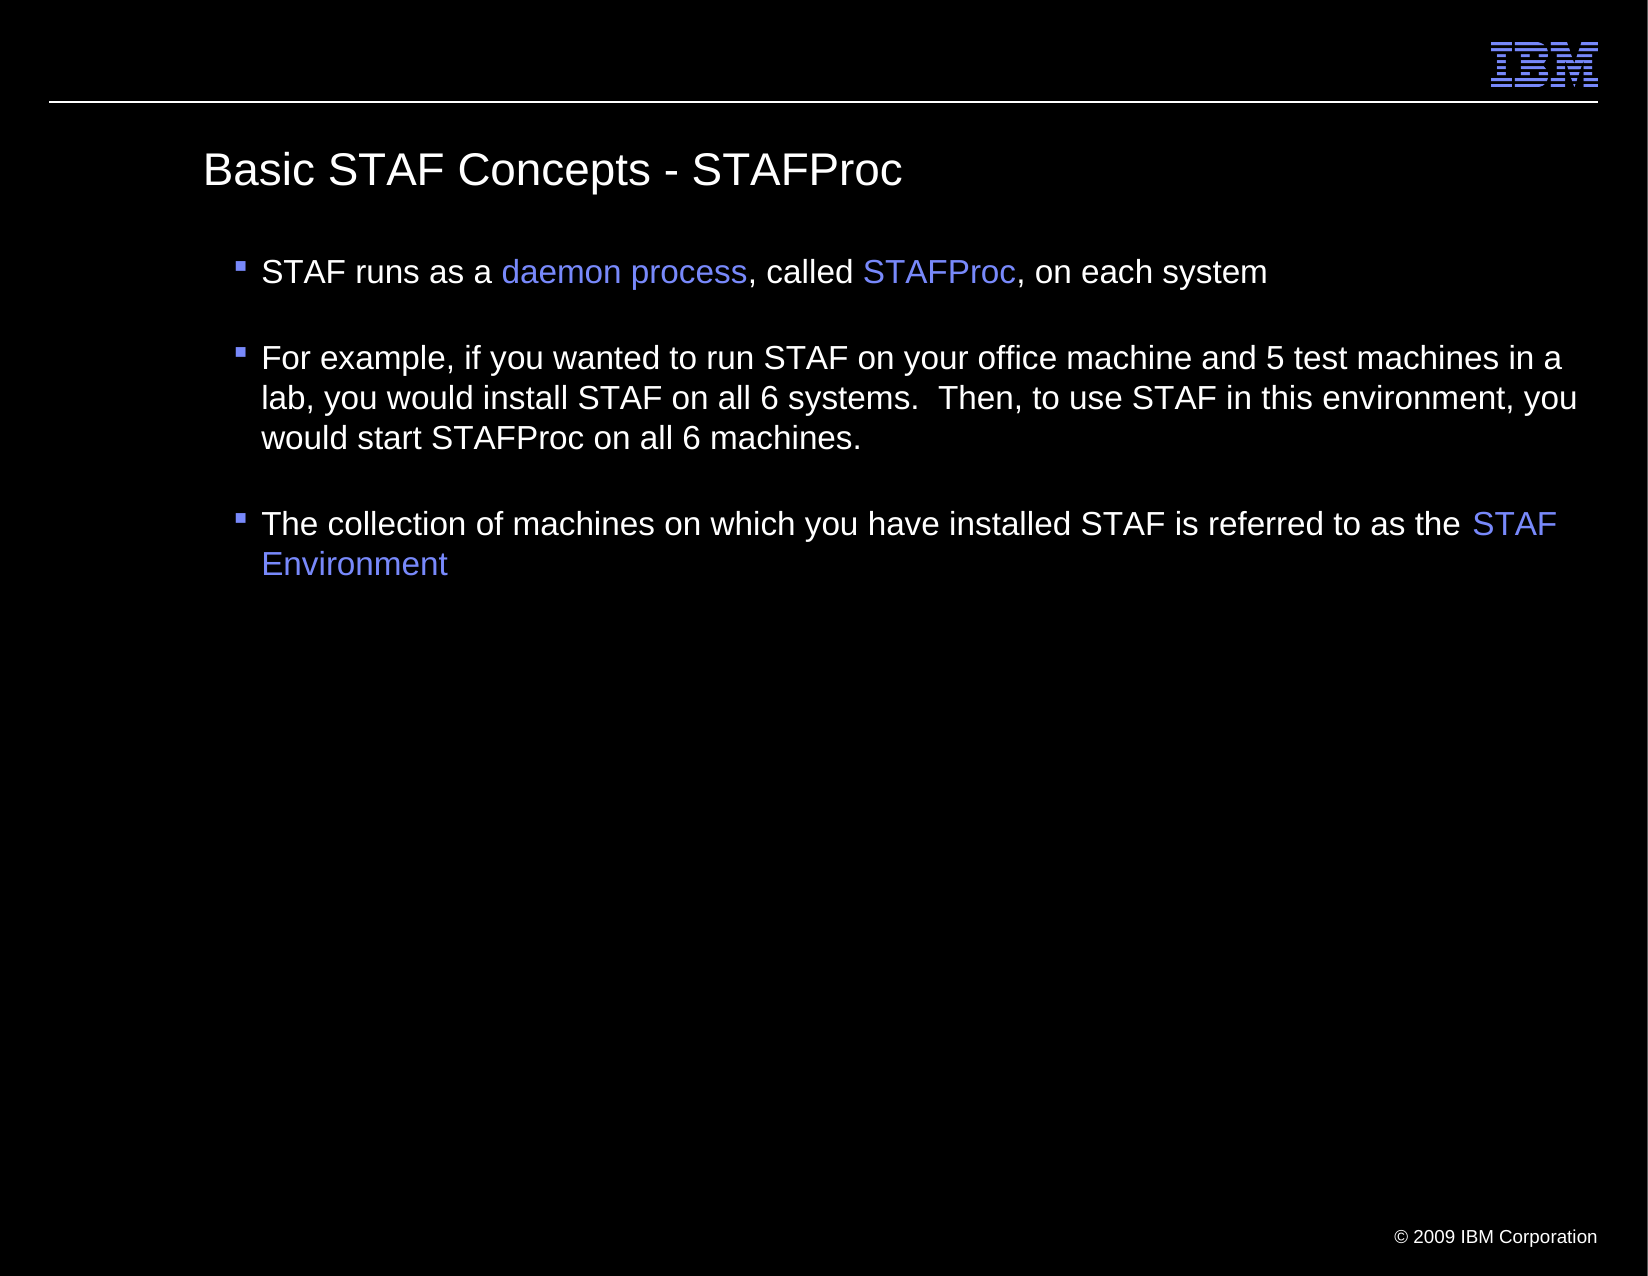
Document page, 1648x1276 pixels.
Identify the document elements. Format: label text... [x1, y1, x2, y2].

picture [1491, 42, 1598, 87]
title Basic STAF Concepts - STAFProc [186, 137, 1648, 231]
text_box STAF runs as a daemon process, called STAFProc, on each system For example, if you wanted to run STAF on your office machine and 5 test machines in a lab, you would install STAF on all 6 systems. Then, to use STAF in this environment, you would start STAFProc on all 6 machines. The collection of machines on which you have installed STAF is referred to as the STAF Environment [233, 250, 1584, 583]
